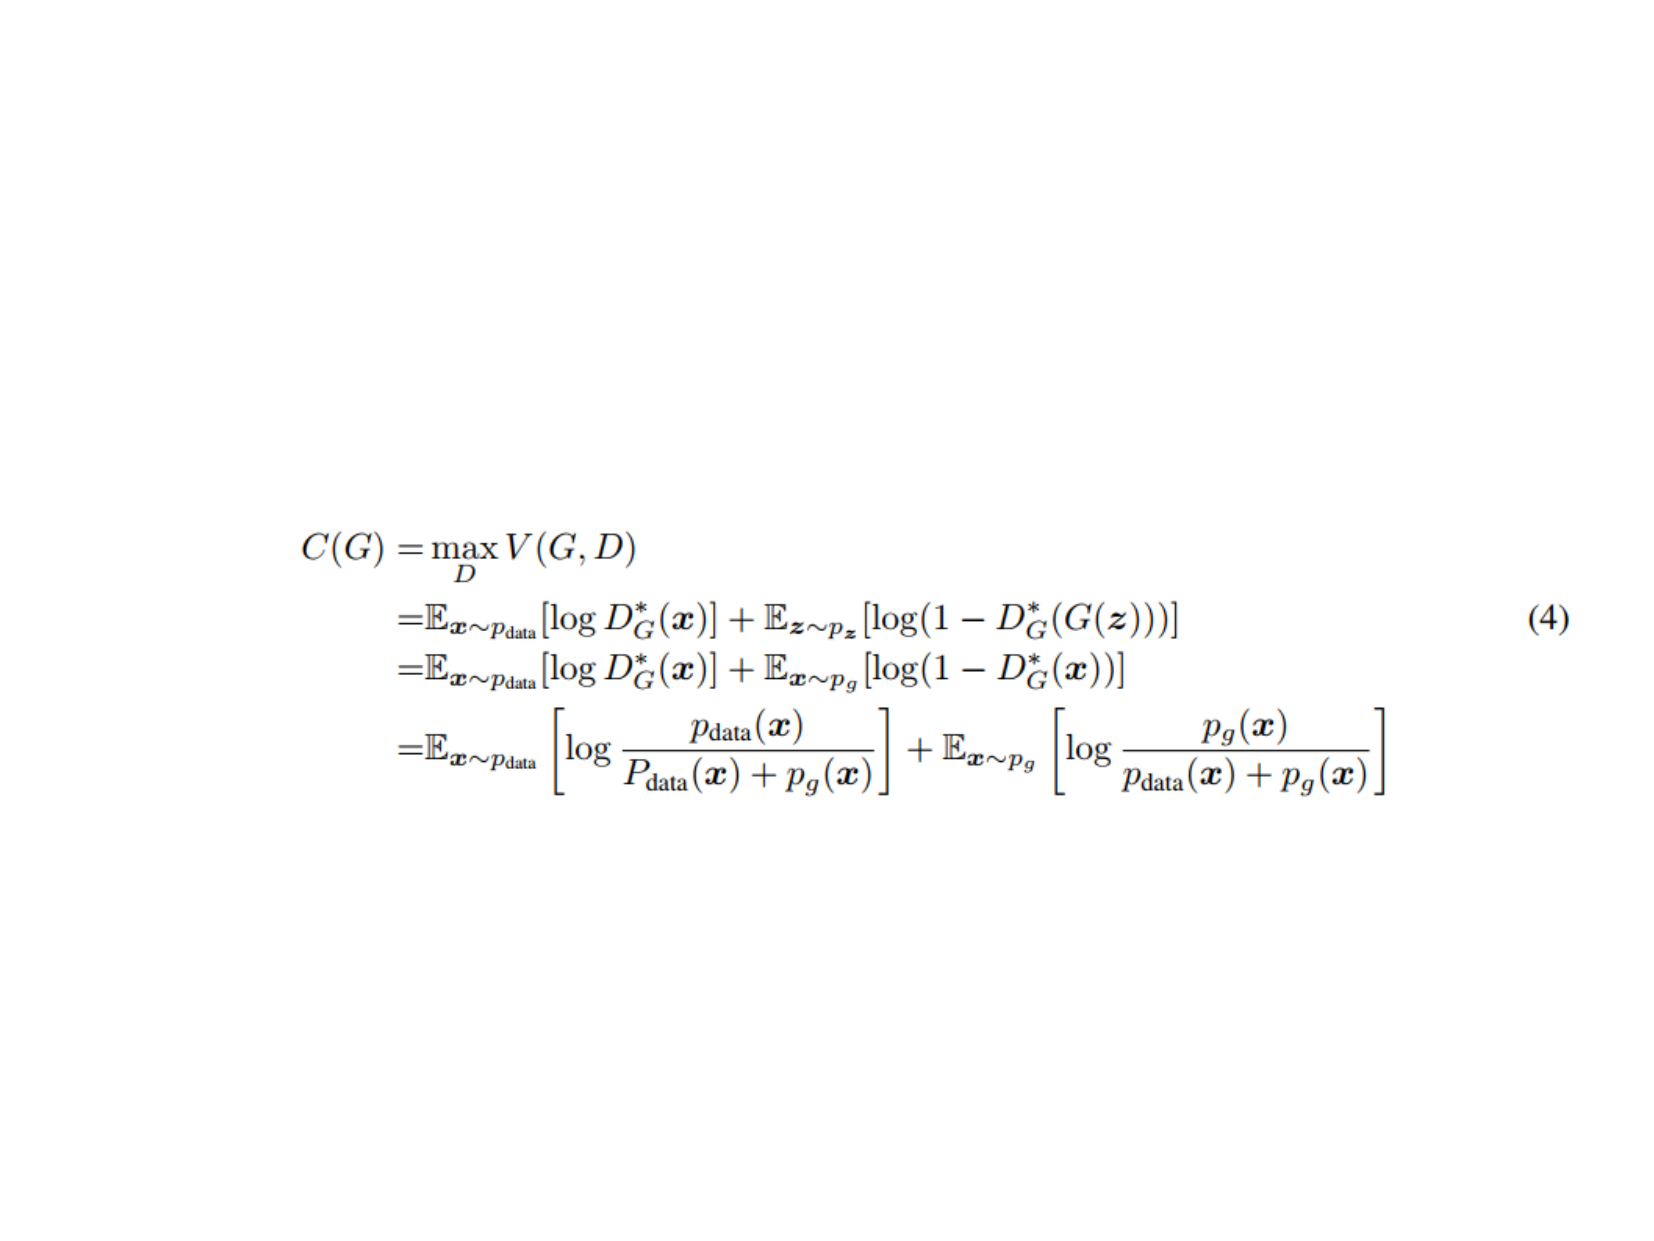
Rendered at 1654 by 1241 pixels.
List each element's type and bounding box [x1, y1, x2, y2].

picture [110, 490, 1591, 819]
